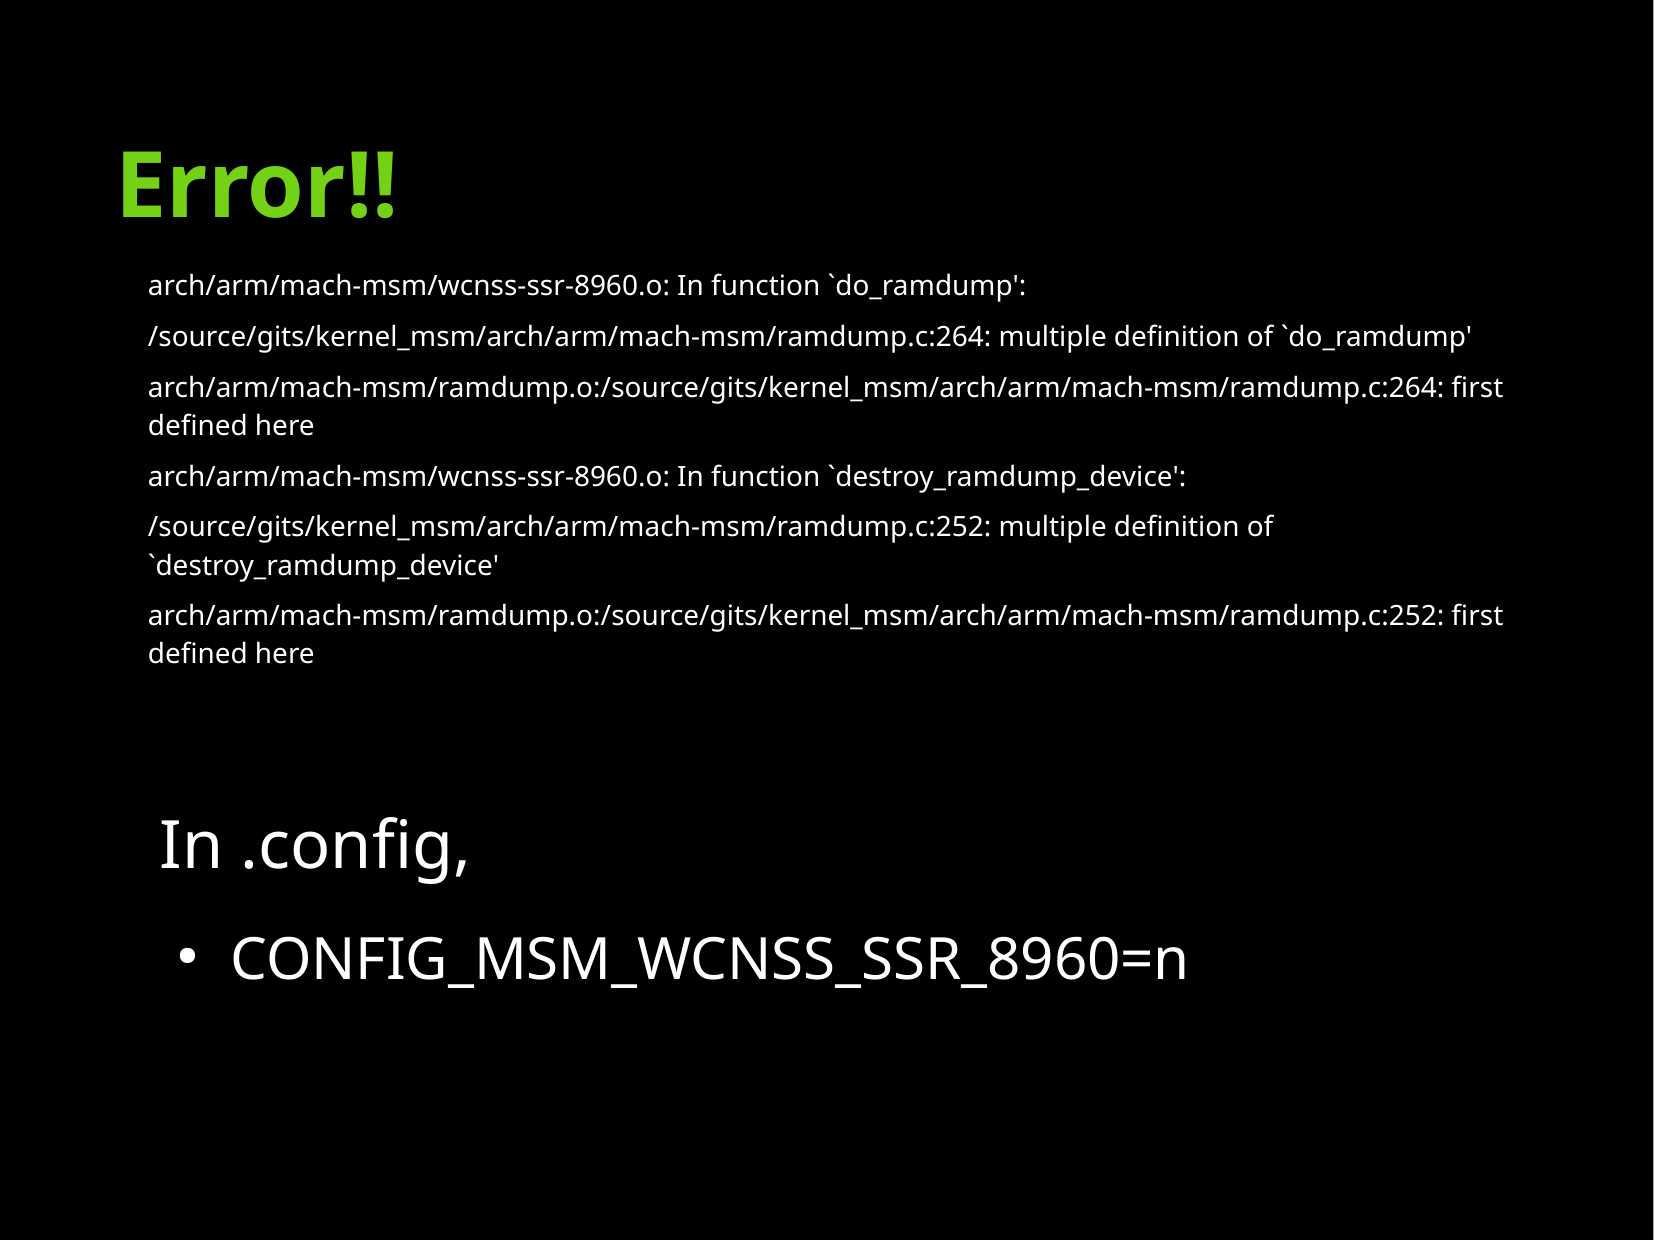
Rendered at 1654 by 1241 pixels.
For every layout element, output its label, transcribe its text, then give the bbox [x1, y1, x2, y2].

title Error!! [115, 78, 1539, 287]
list In .config, CONFIG_MSM_WCNSS_SSR_8960=n [88, 797, 1536, 1004]
list arch/arm/mach-msm/wcnss-ssr-8960.o: In function `do_ramdump': /source/gits/kernel_msm/arch/arm/mach-msm/ramdump.c:264: multiple definition of `do_ramdump' arch/arm/mach-msm/ramdump.o:/source/gits/kernel_msm/arch/arm/mach-msm/ramdump.c:264: first defined here arch/arm/mach-msm/wcnss-ssr-8960.o: In function `destroy_ramdump_device': /source/gits/kernel_msm/arch/arm/mach-msm/ramdump.c:252: multiple definition of `destroy_ramdump_device' arch/arm/mach-msm/ramdump.o:/source/gits/kernel_msm/arch/arm/mach-msm/ramdump.c:252: first defined here [118, 265, 1565, 680]
